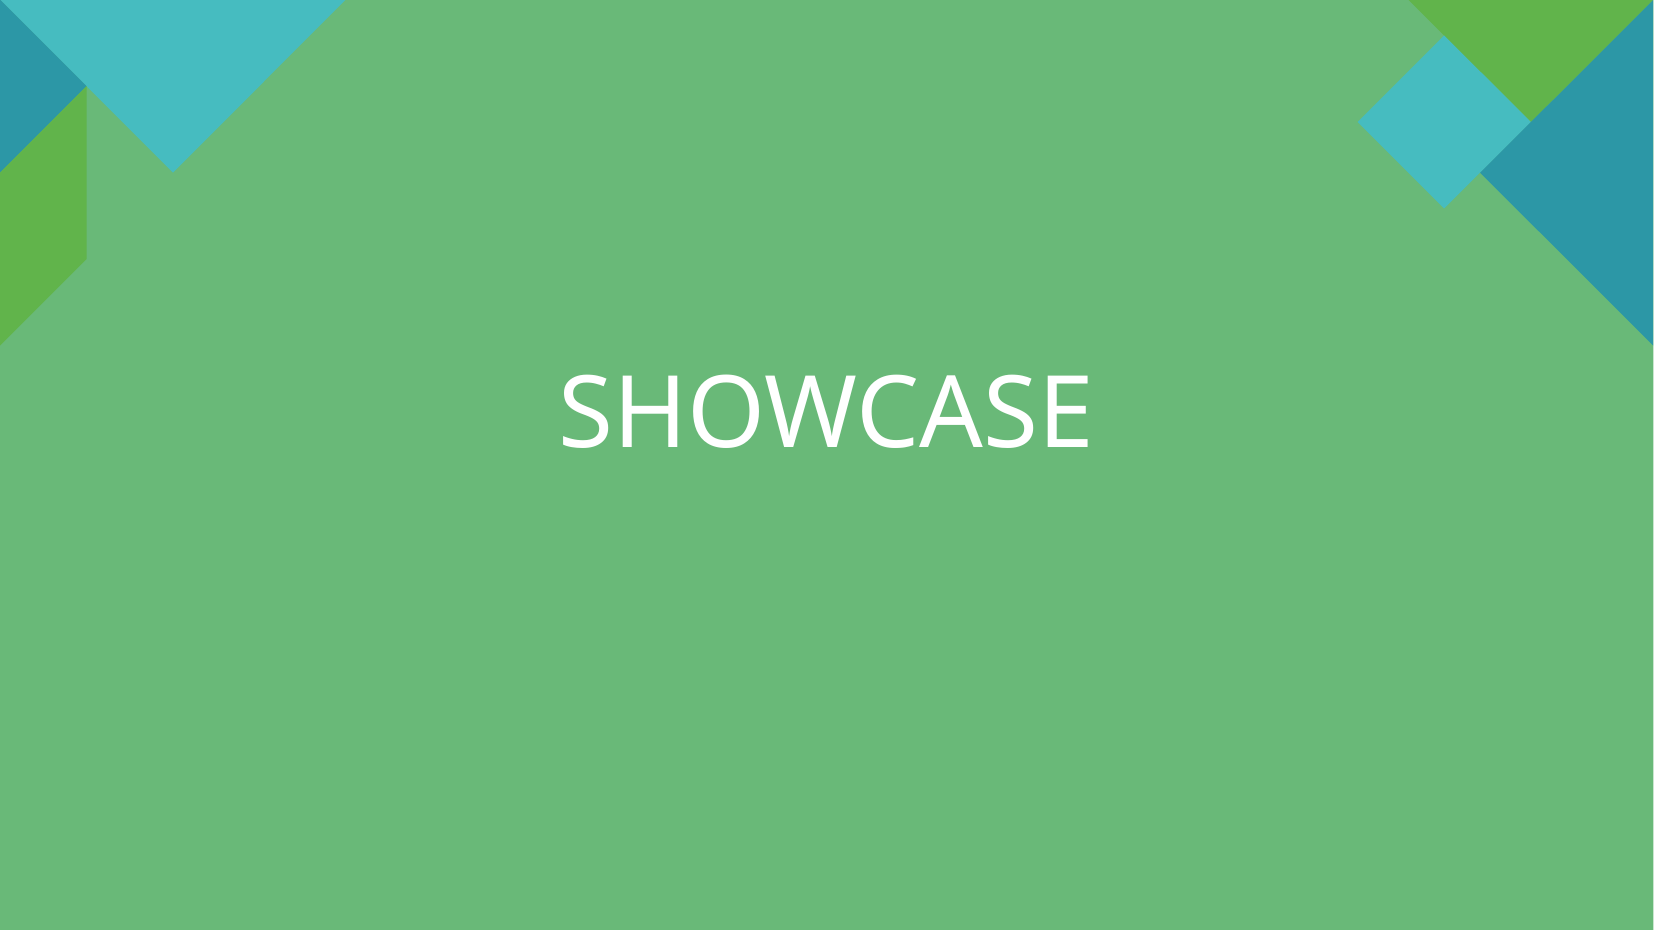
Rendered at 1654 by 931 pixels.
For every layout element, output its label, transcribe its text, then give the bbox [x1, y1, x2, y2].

title SHOWCASE [59, 342, 1595, 475]
